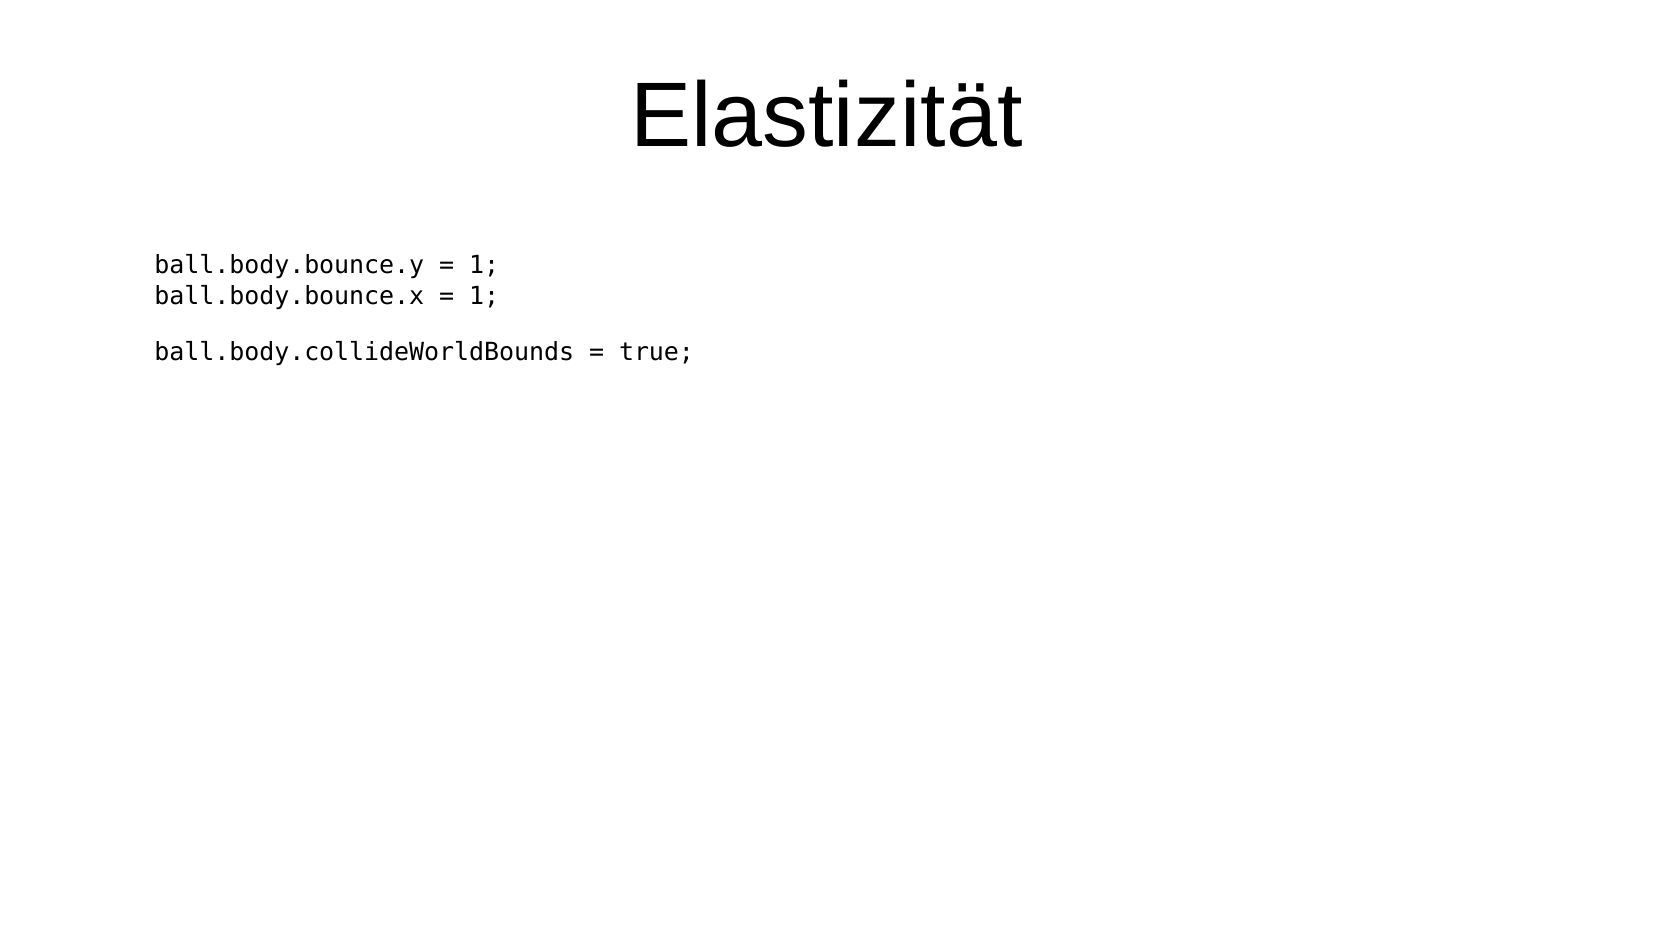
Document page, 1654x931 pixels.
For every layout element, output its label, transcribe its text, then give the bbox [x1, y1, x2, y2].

title Elastizität [82, 37, 1571, 193]
text_box ball.body.bounce.y = 1; ball.body.bounce.x = 1; ball.body.collideWorldBounds = true; [49, 243, 1608, 689]
